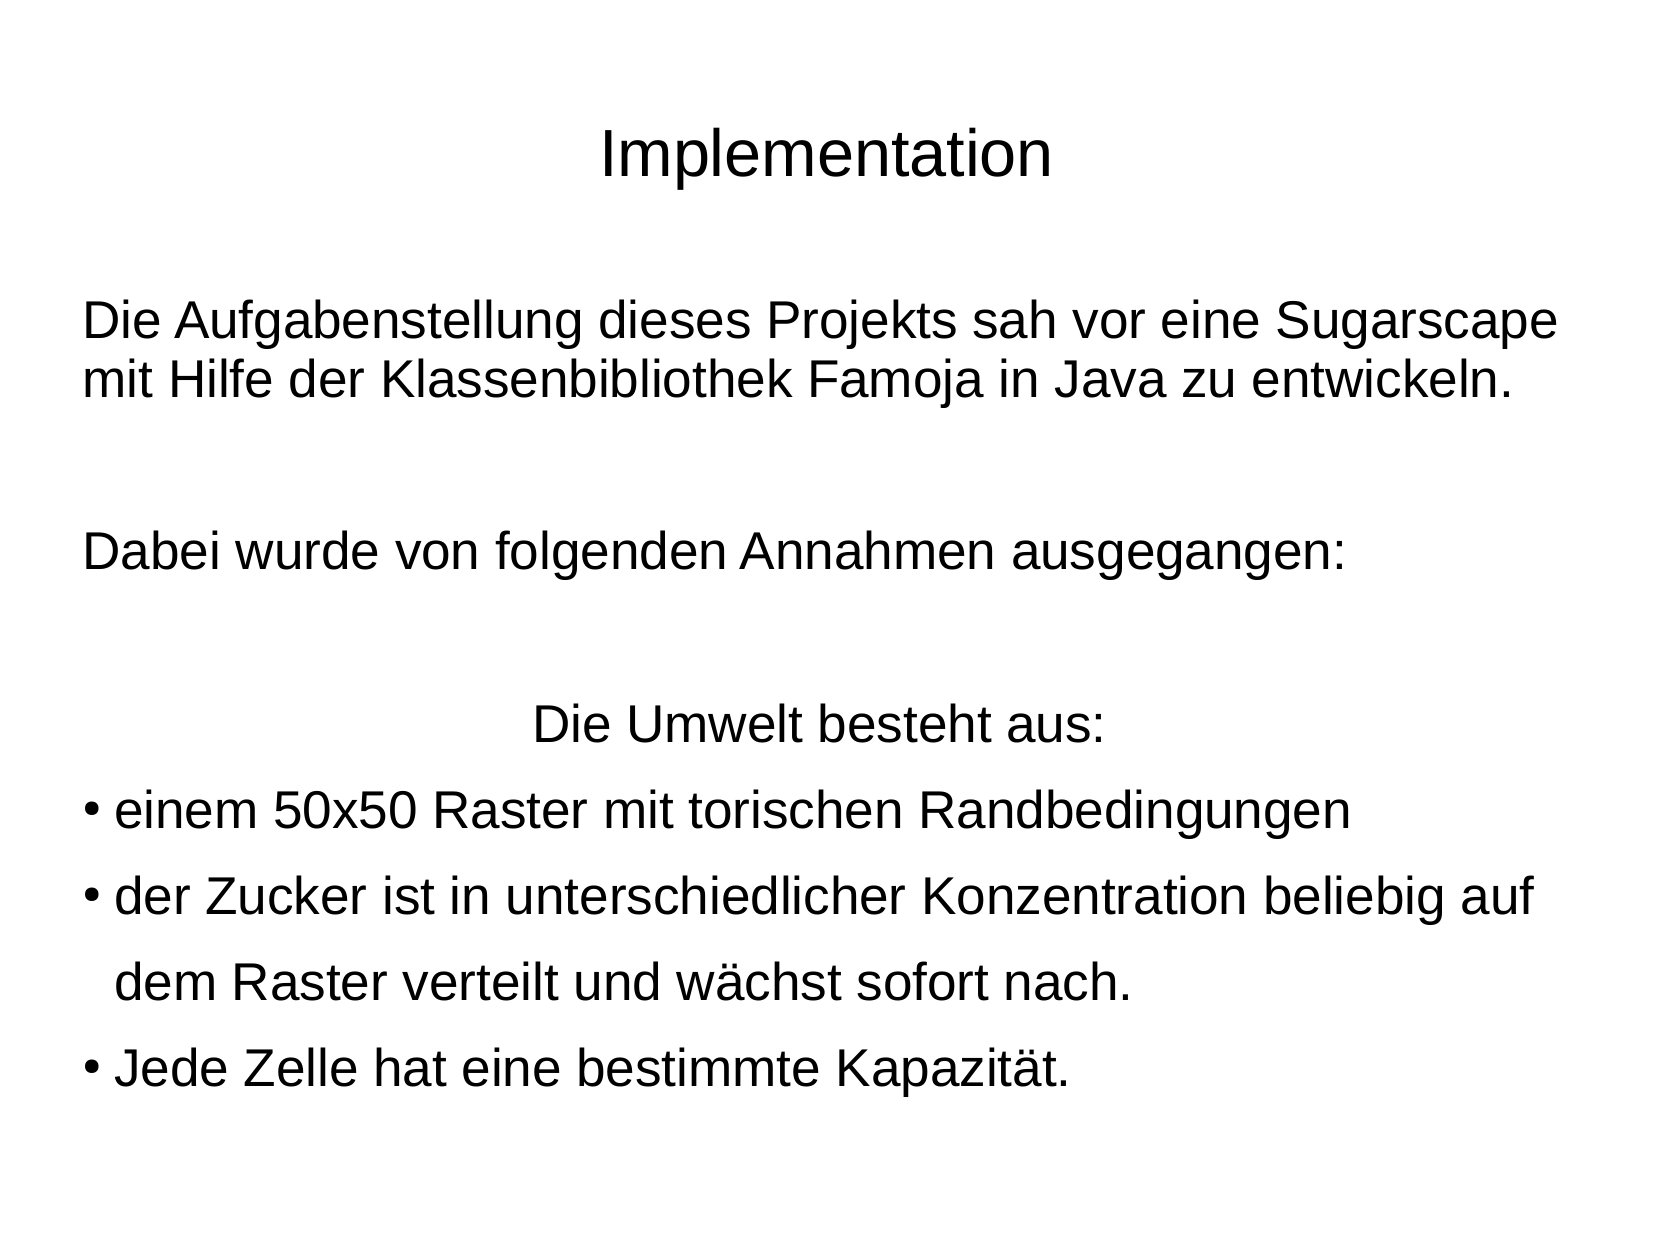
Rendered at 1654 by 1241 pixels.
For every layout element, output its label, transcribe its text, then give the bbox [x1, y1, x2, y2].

list Die Aufgabenstellung dieses Projekts sah vor eine Sugarscape mit Hilfe der Klassenbibliothek Famoja in Java zu entwickeln. Dabei wurde von folgenden Annahmen ausgegangen: Die Umwelt besteht aus: einem 50x50 Raster mit torischen Randbedingungen der Zucker ist in unterschiedlicher Konzentration beliebig auf dem Raster verteilt und wächst sofort nach. Jede Zelle hat eine bestimmte Kapazität. [82, 290, 1571, 1109]
title Implementation [82, 49, 1571, 257]
